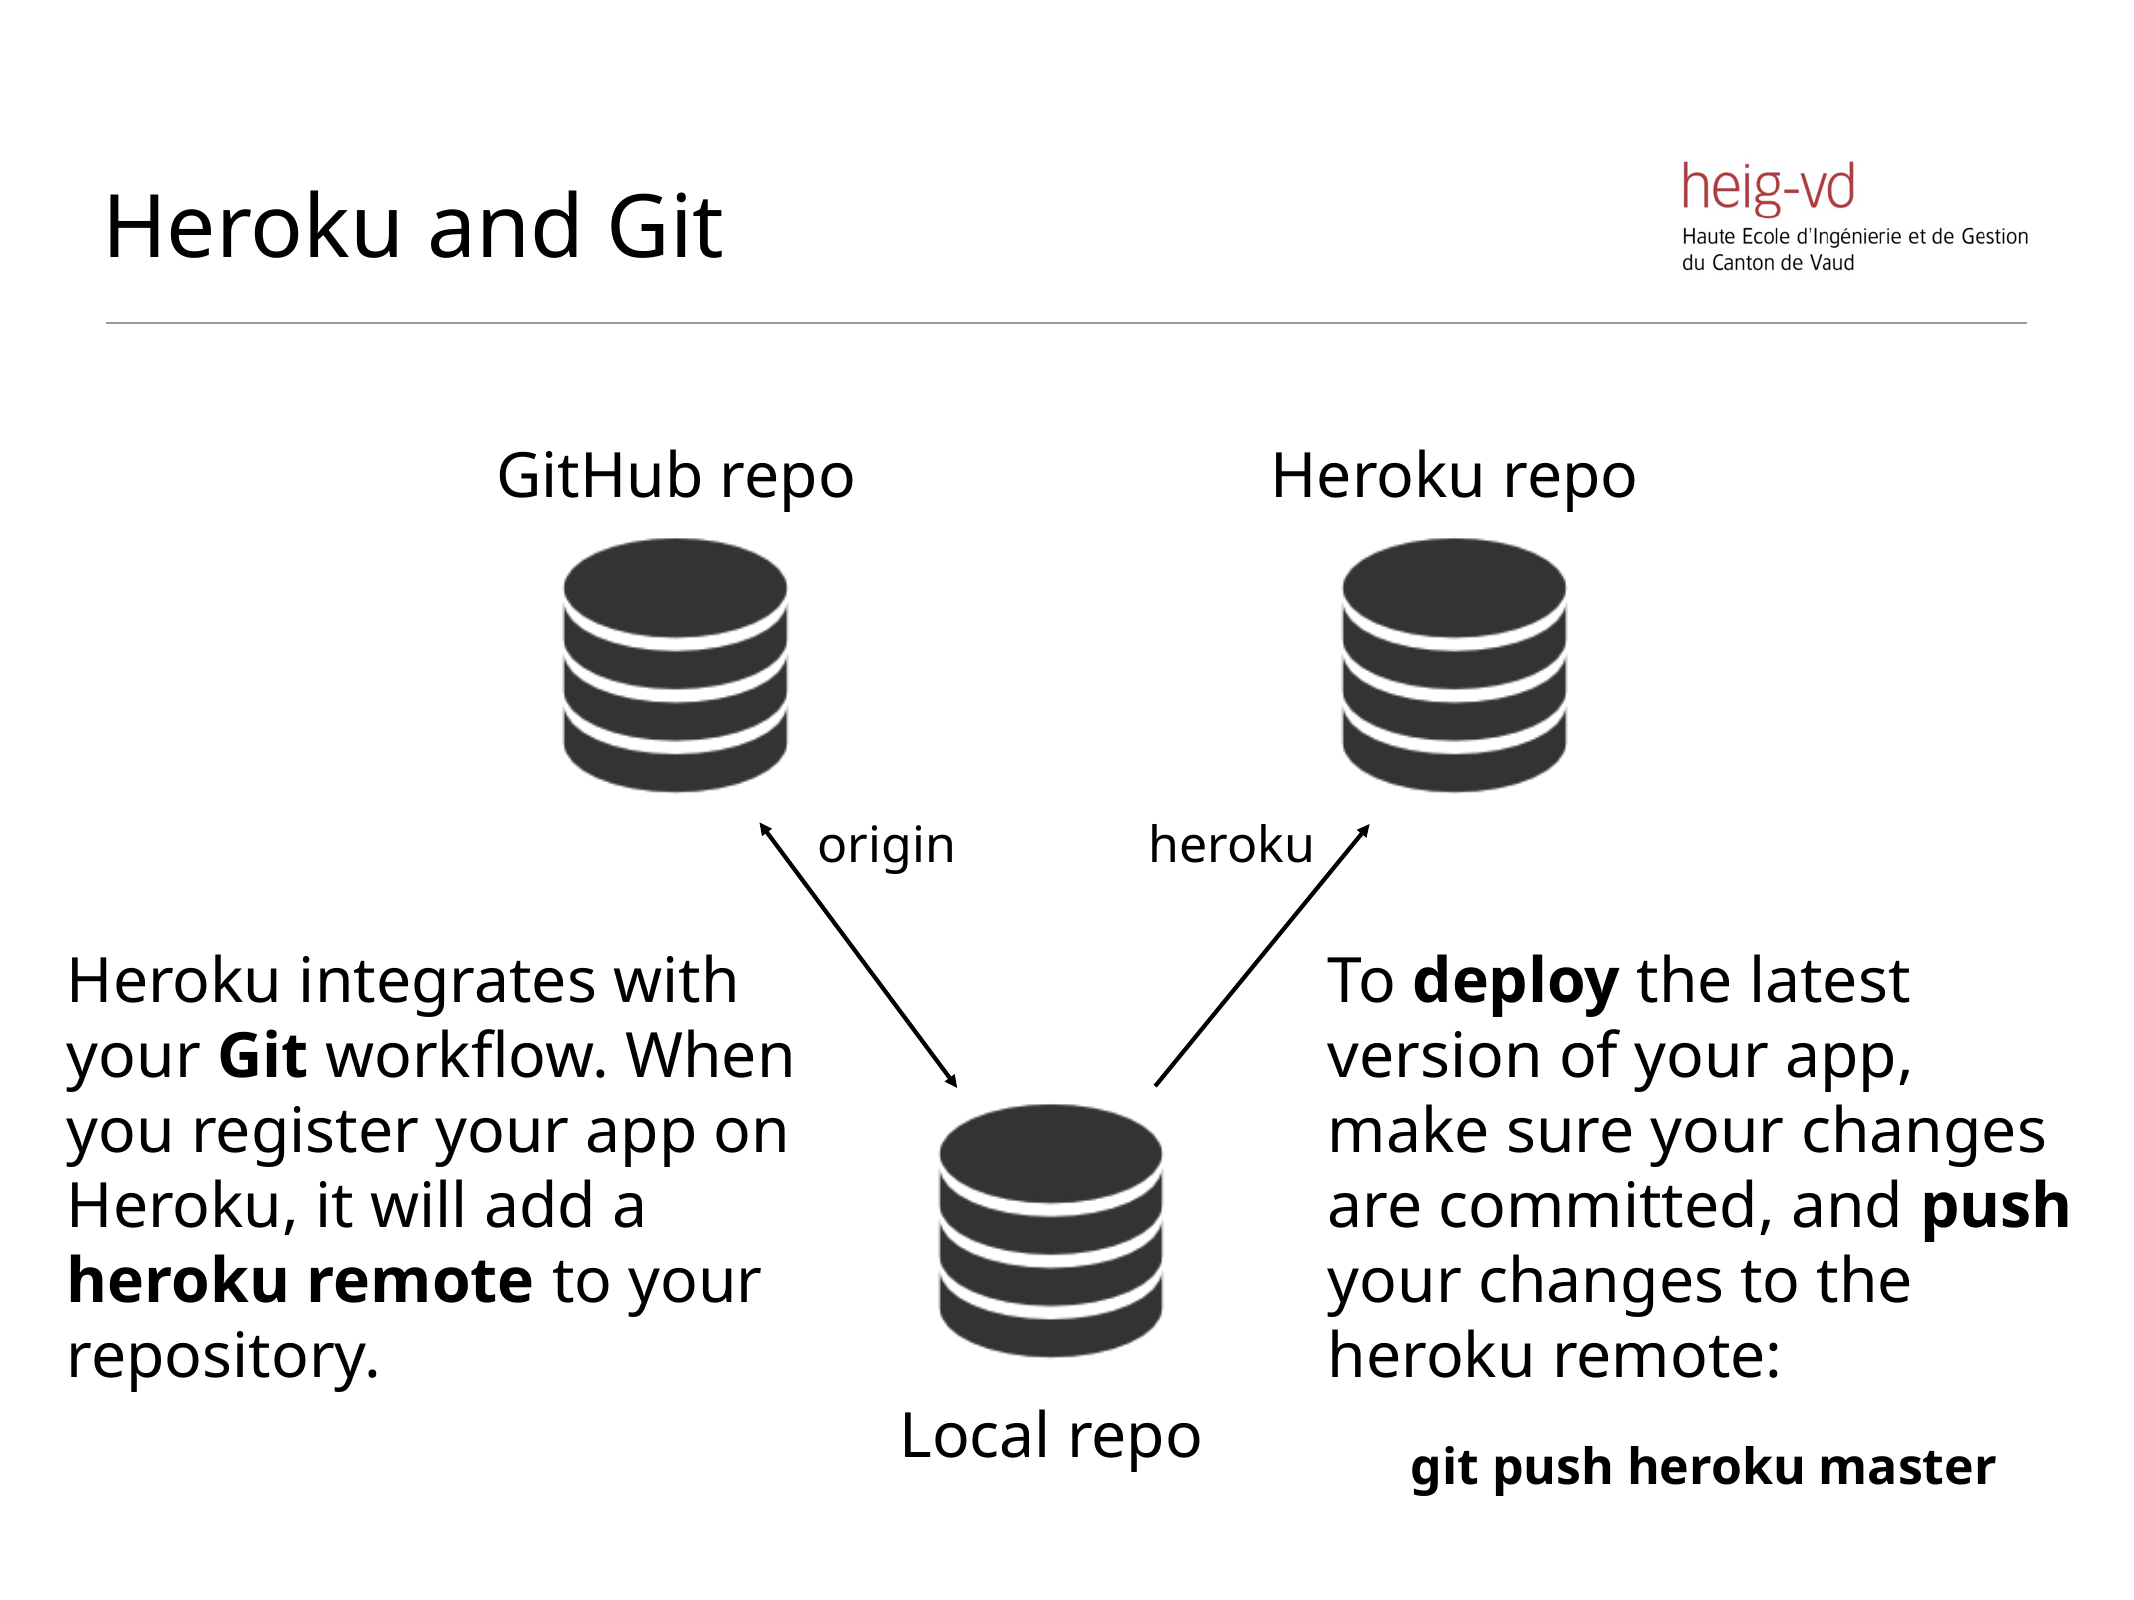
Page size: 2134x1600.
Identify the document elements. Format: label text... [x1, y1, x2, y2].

text_box Heroku integrates with your Git workflow. When you register your app on Heroku, it will add a heroku remote to your repository. [58, 931, 828, 1399]
text_box git push heroku master [1402, 1425, 2006, 1503]
text_box heroku [1140, 803, 1324, 881]
picture [542, 537, 810, 805]
picture [1321, 537, 1589, 805]
title Heroku and Git [93, 54, 2040, 284]
text_box Local repo [890, 1386, 1212, 1479]
text_box GitHub repo [487, 426, 865, 519]
picture [918, 1103, 1185, 1370]
text_box Heroku repo [1262, 426, 1648, 519]
text_box To deploy the latest version of your app, make sure your changes are committed, and push your changes to the heroku remote: [1319, 931, 2089, 1399]
text_box origin [809, 803, 965, 881]
